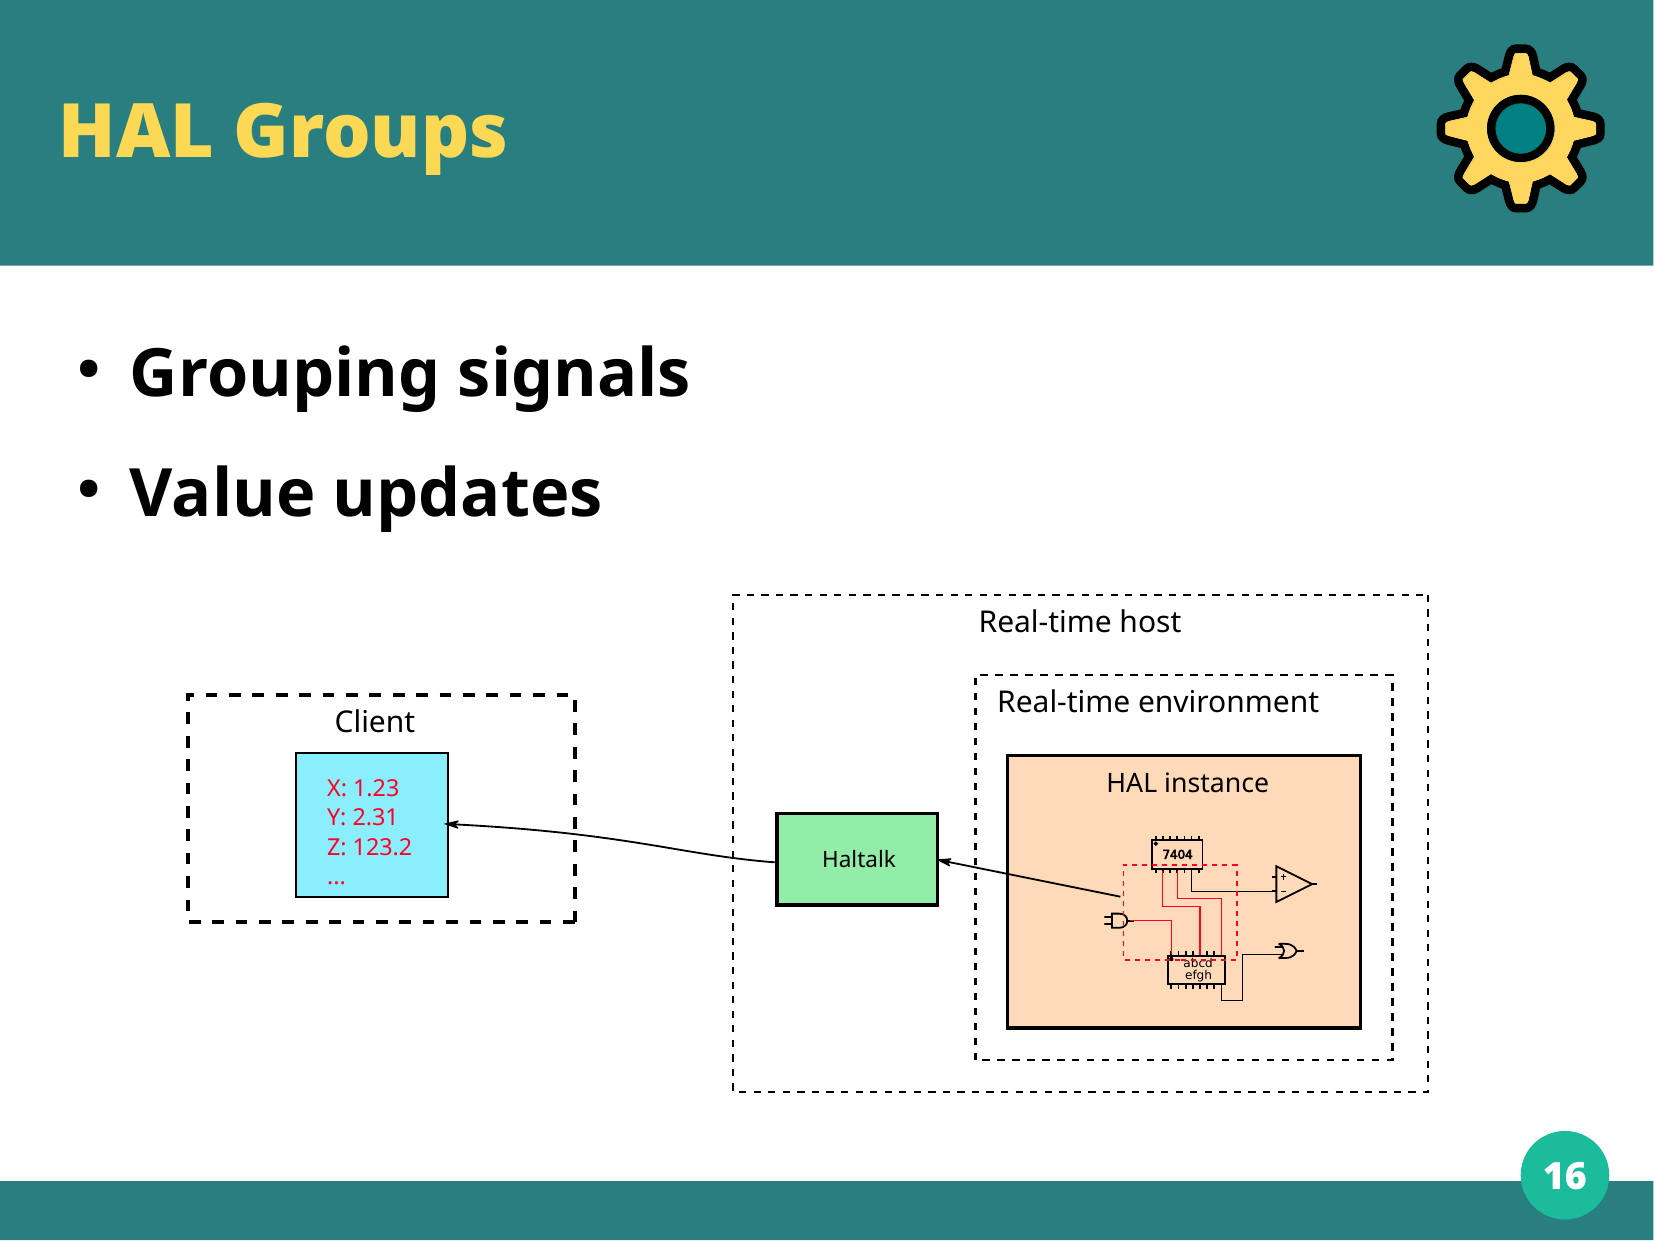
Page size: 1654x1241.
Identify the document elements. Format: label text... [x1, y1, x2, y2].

list Grouping signals Value updates [59, 324, 1595, 1152]
picture [159, 333, 1495, 1241]
title HAL Groups [59, 49, 1595, 207]
